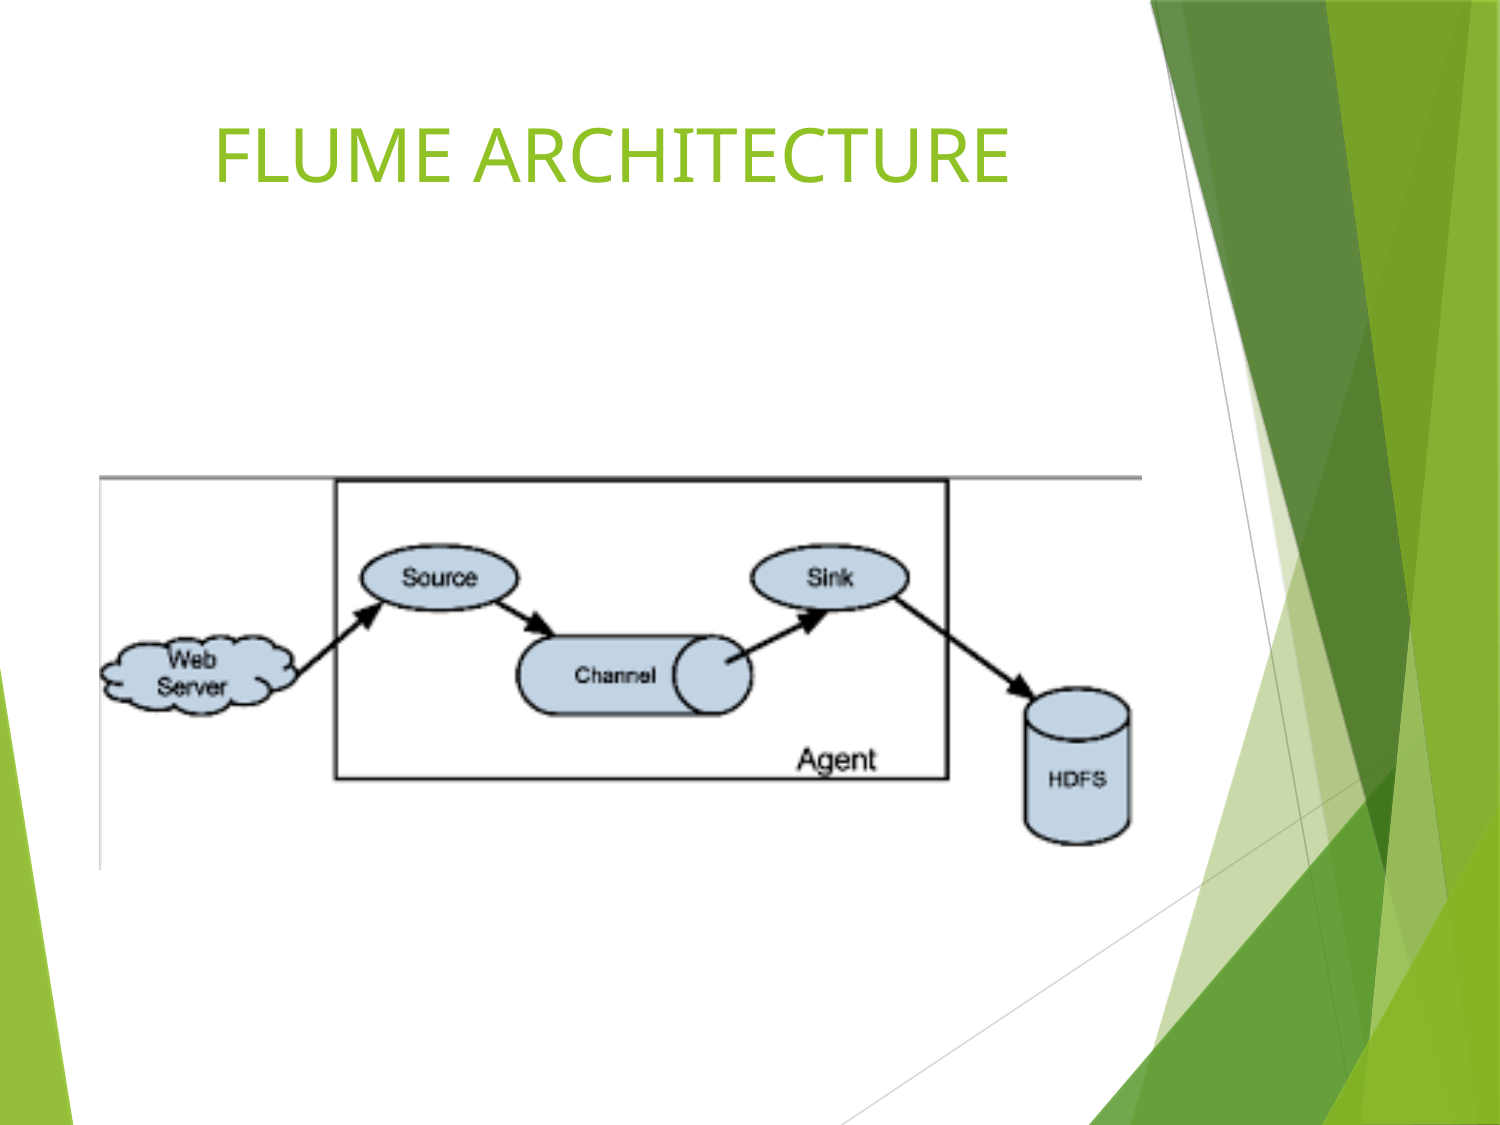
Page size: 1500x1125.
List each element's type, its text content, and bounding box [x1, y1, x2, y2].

title FLUME ARCHITECTURE [99, 99, 1142, 317]
picture [99, 475, 1142, 870]
